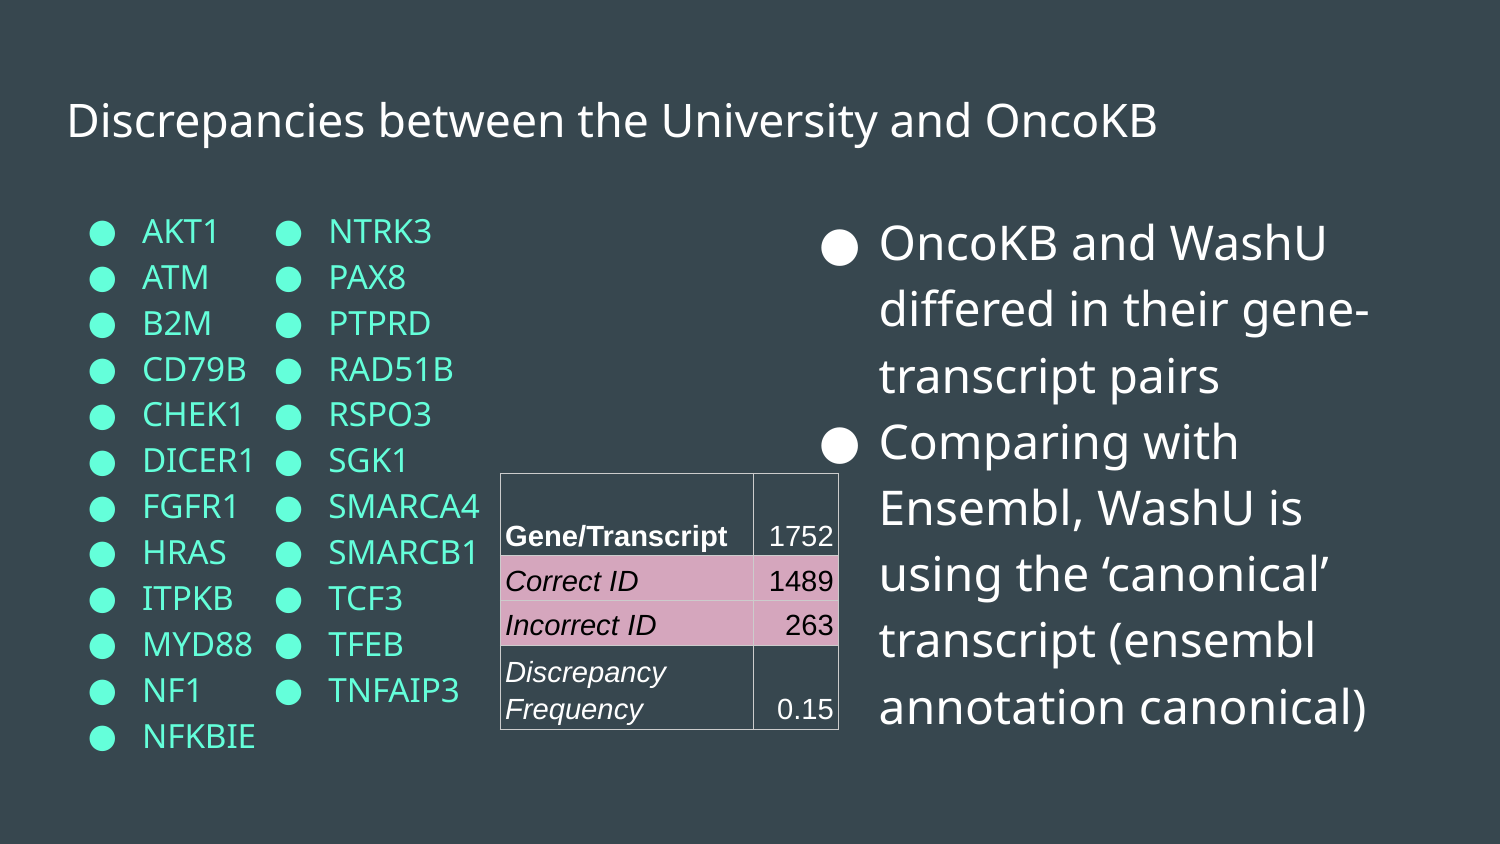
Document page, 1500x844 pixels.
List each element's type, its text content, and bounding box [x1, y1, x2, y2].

table_header 1752 [754, 474, 838, 555]
list NTRK3 PAX8 PTPRD RAD51B RSPO3 SGK1 SMARCA4 SMARCB1 TCF3 TFEB TNFAIP3 [238, 189, 501, 750]
list AKT1 ATM B2M CD79B CHEK1 DICER1 FGFR1 HRAS ITPKB MYD88 NF1 NFKBIE [52, 189, 238, 750]
table_cell Incorrect ID [501, 601, 753, 645]
table_cell Discrepancy Frequency [501, 646, 753, 729]
table_cell 0.15 [754, 646, 838, 729]
table_header Gene/Transcript [501, 474, 753, 555]
list OncoKB and WashU differed in their gene-transcript pairs Comparing with Ensembl, WashU is using the ‘canonical’ transcript (ensembl annotation canonical) [791, 189, 1448, 750]
title Discrepancies between the University and OncoKB [51, 72, 1449, 167]
table_cell 1489 [754, 556, 838, 600]
table_cell 263 [754, 601, 838, 645]
table_cell Correct ID [501, 556, 753, 600]
